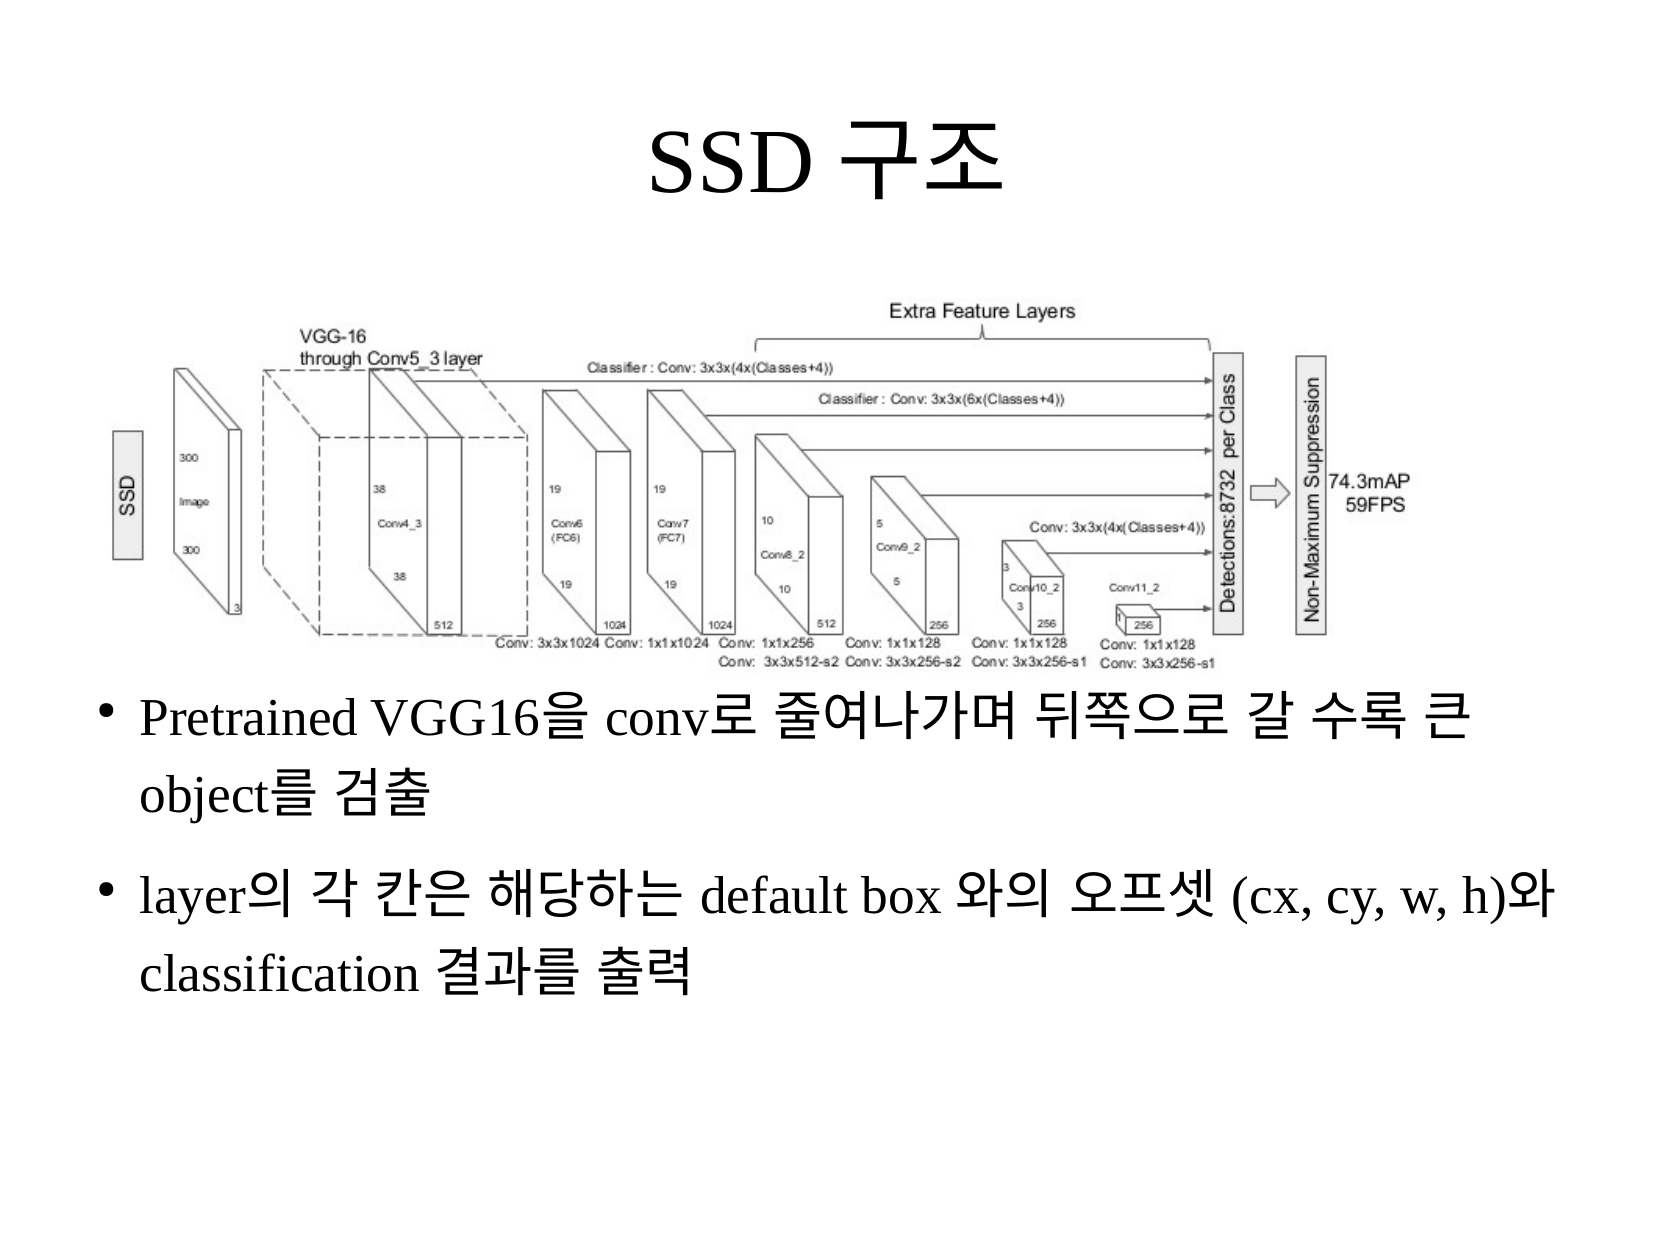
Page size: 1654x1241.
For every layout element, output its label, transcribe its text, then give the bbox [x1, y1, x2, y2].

list Pretrained VGG16을 conv로 줄여나가며 뒤쪽으로 갈 수록 큰 object를 검출 layer의 각 칸은 해당하는 default box 와의 오프셋 (cx, cy, w, h)와 classification 결과를 출력 [82, 673, 1571, 1010]
title SSD 구조 [82, 49, 1571, 257]
picture [86, 290, 1441, 684]
